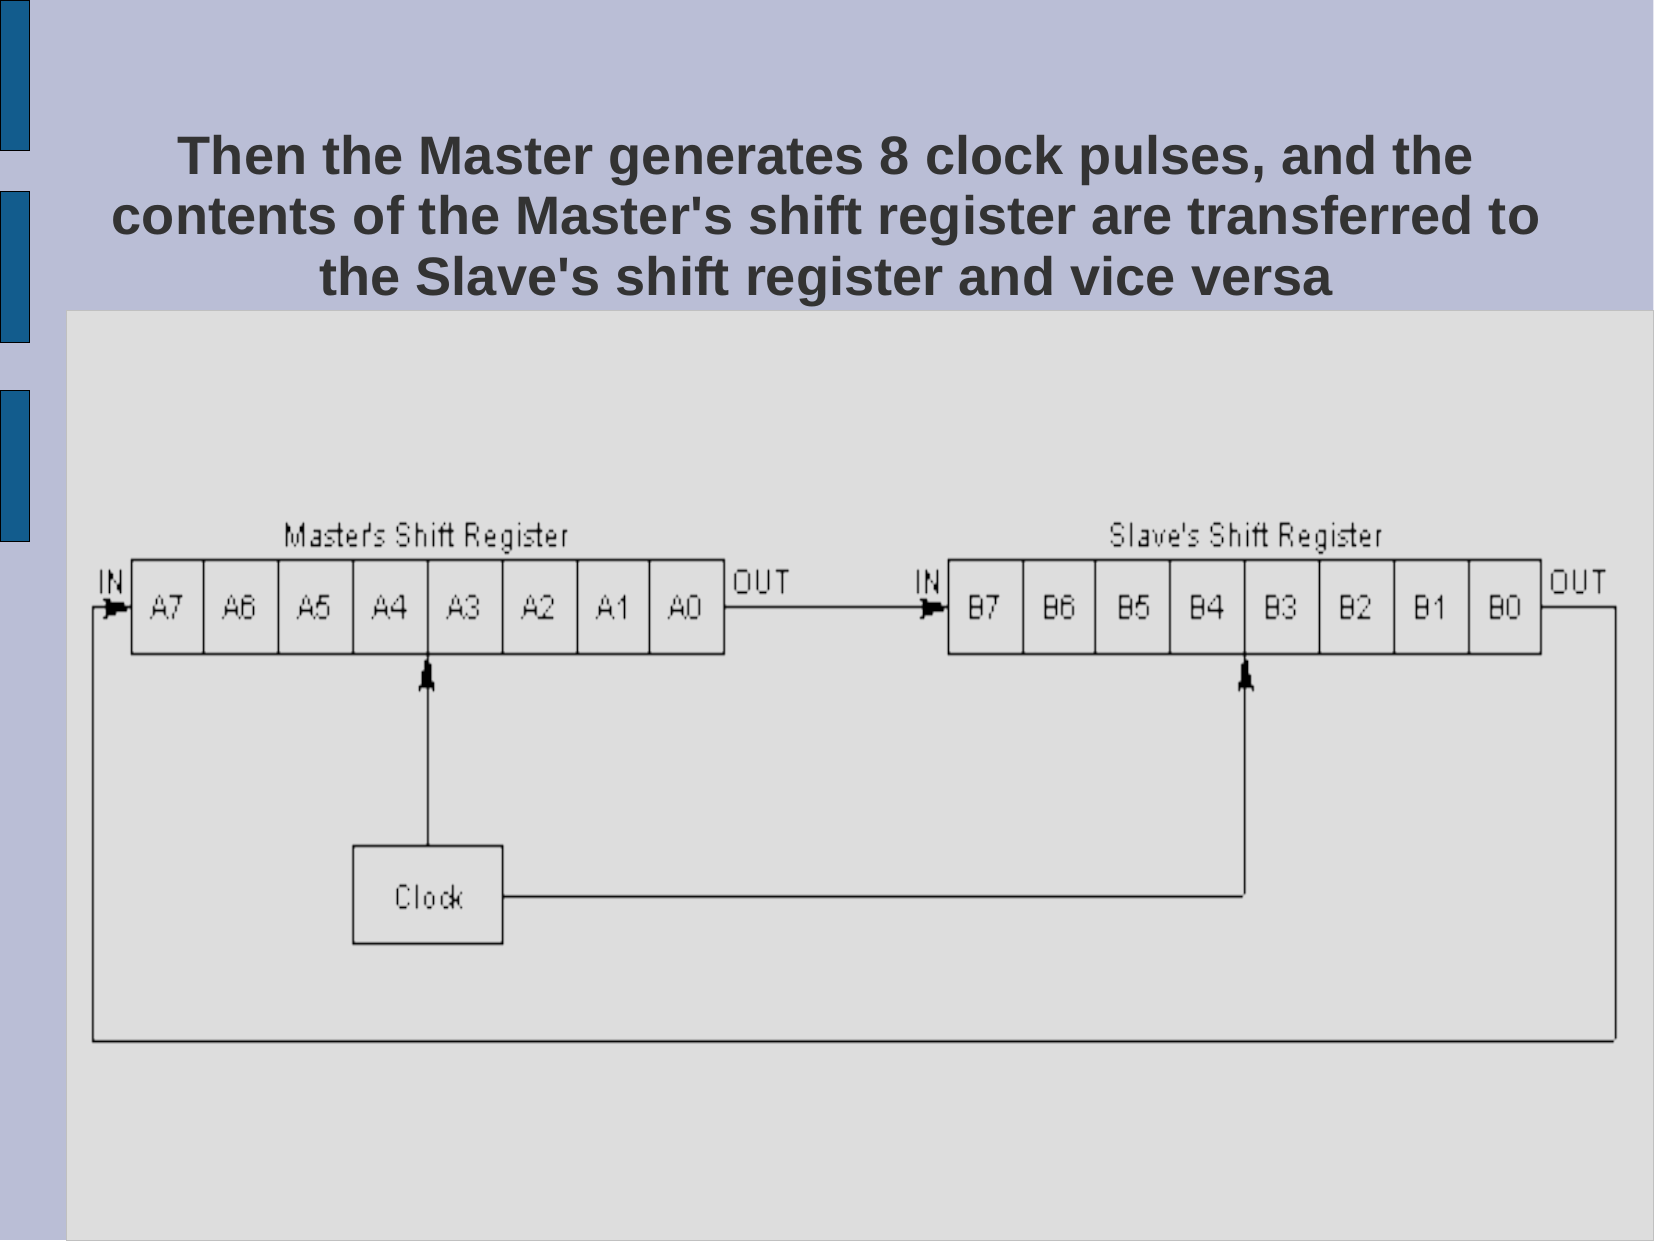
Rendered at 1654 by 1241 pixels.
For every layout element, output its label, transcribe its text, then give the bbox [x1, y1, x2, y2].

title Then the Master generates 8 clock pulses, and the contents of the Master's shift register are transferred to the Slave's shift register and vice versa [82, 56, 1571, 376]
picture [37, 487, 1654, 1088]
